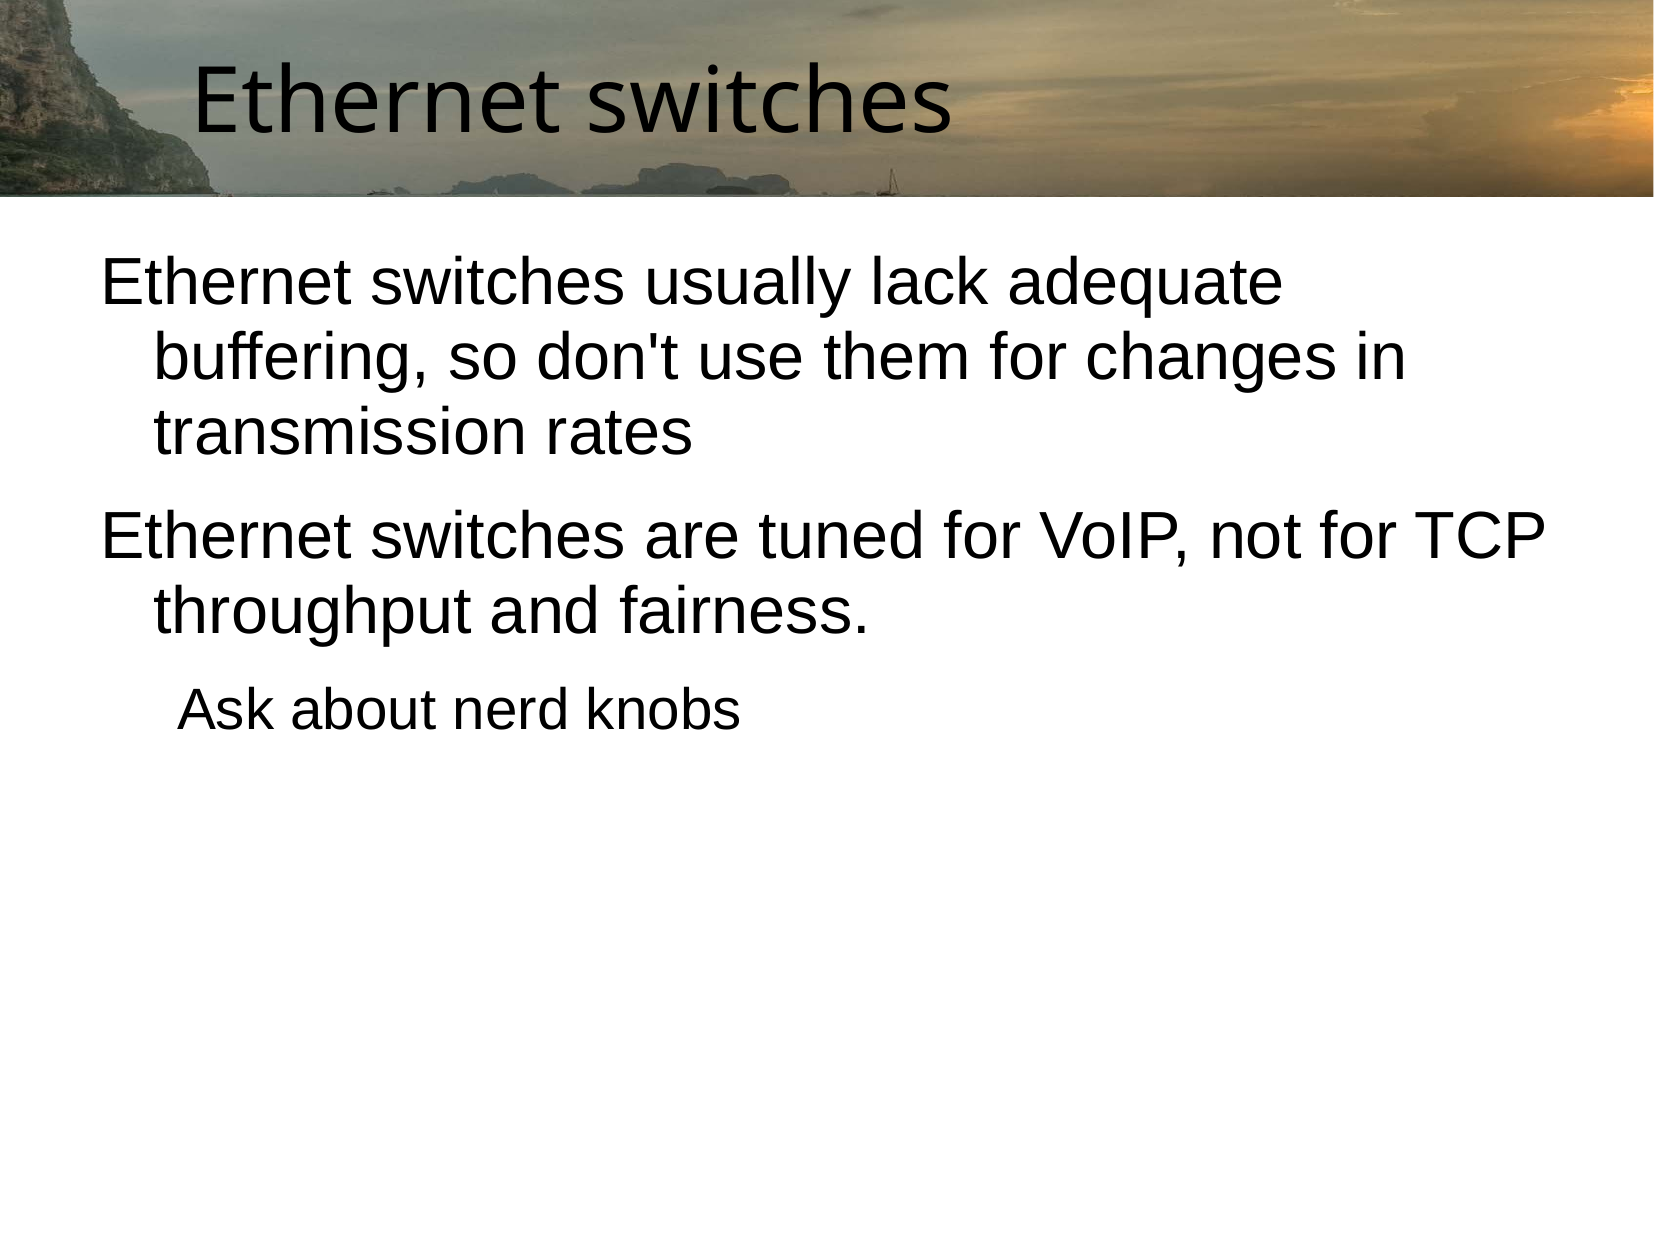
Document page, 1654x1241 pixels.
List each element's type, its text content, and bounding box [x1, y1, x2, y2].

list Ethernet switches usually lack adequate buffering, so don't use them for changes in transmission rates Ethernet switches are tuned for VoIP, not for TCP throughput and fairness. Ask about nerd knobs [82, 244, 1571, 1225]
picture [0, 0, 1654, 197]
title Ethernet switches [190, 0, 1571, 194]
